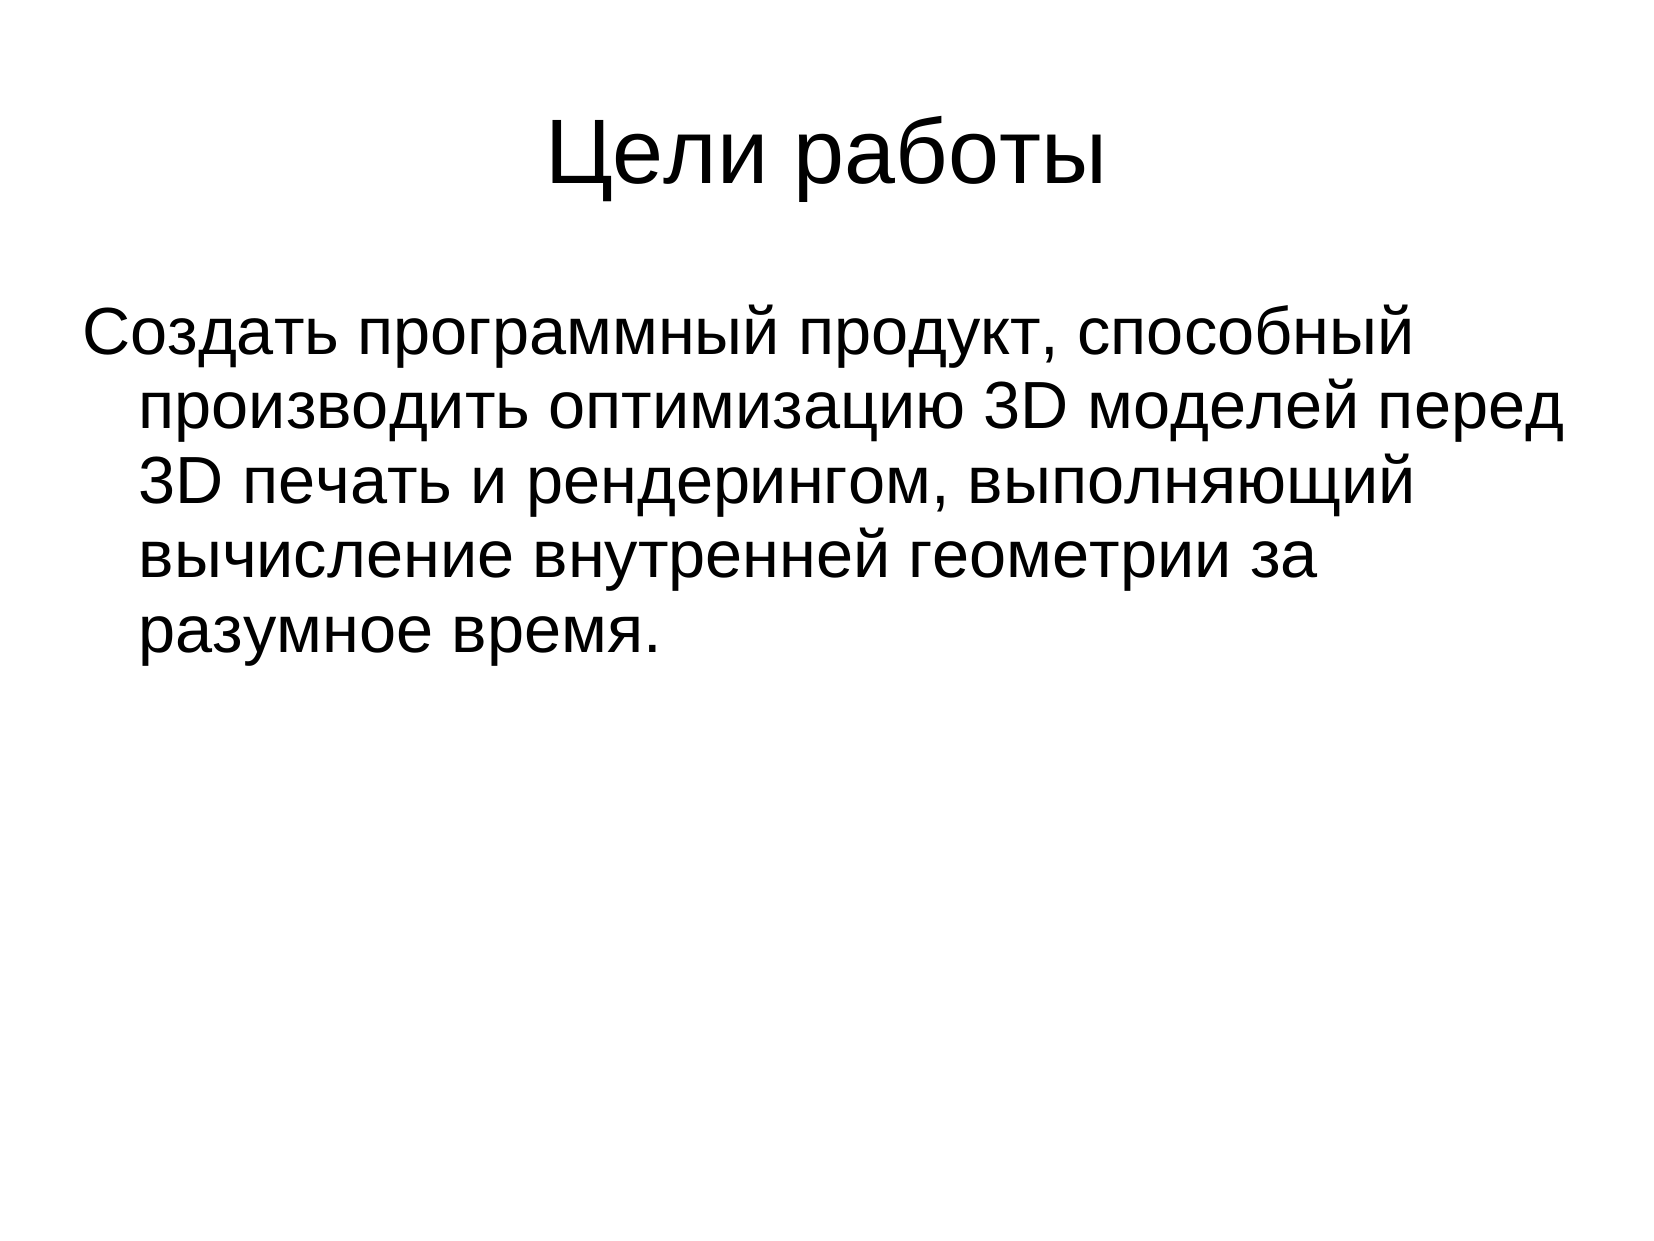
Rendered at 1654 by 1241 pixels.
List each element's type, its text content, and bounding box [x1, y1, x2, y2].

title Цели работы [82, 49, 1571, 257]
list Создать программный продукт, способный производить оптимизацию 3D моделей перед 3D печать и рендерингом, выполняющий вычисление внутренней геометрии за разумное время. [82, 290, 1571, 1010]
